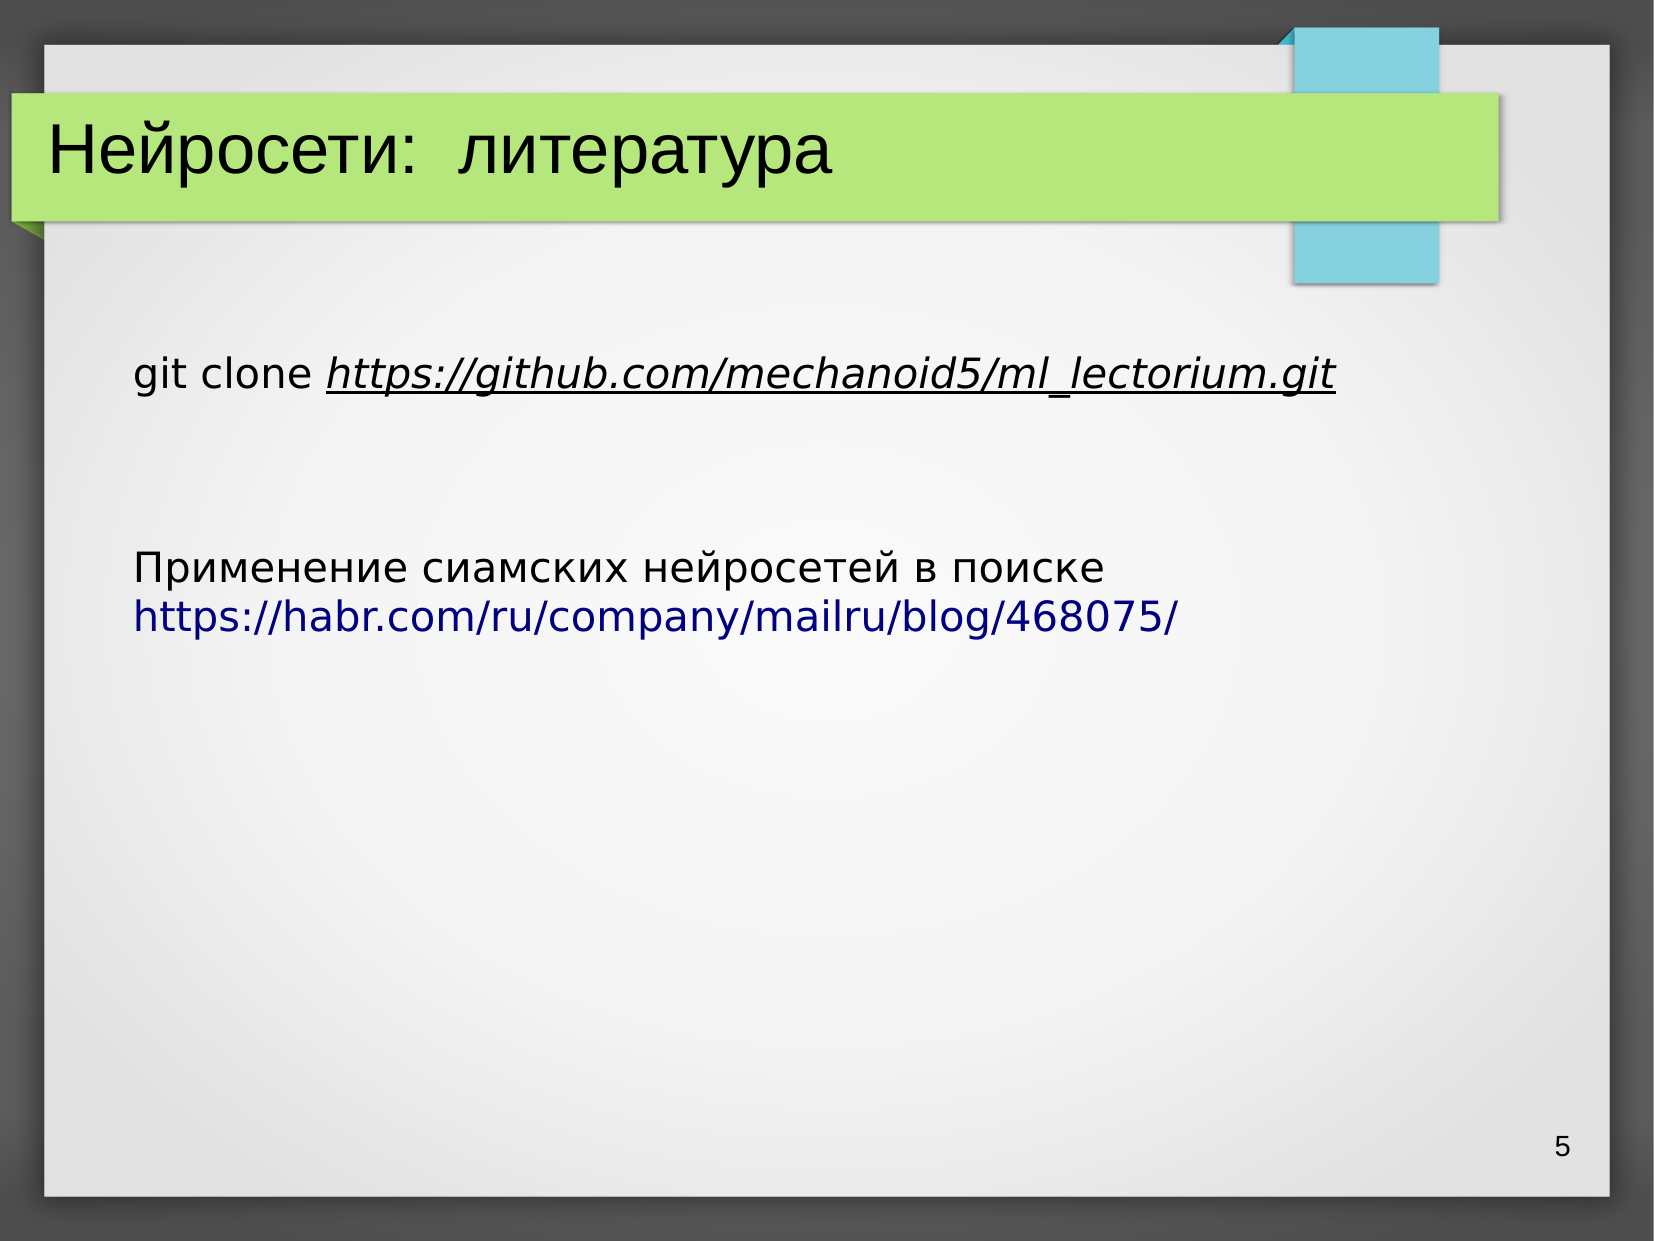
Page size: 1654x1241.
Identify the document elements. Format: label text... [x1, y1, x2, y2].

title Нейросети: литература [47, 96, 1536, 201]
picture [0, 0, 1654, 1241]
text_box git clone https://github.com/mechanoid5/ml_lectorium.git Применение сиамских нейросетей в поиске https://habr.com/ru/company/mailru/blog/468075/ [118, 342, 1595, 1080]
